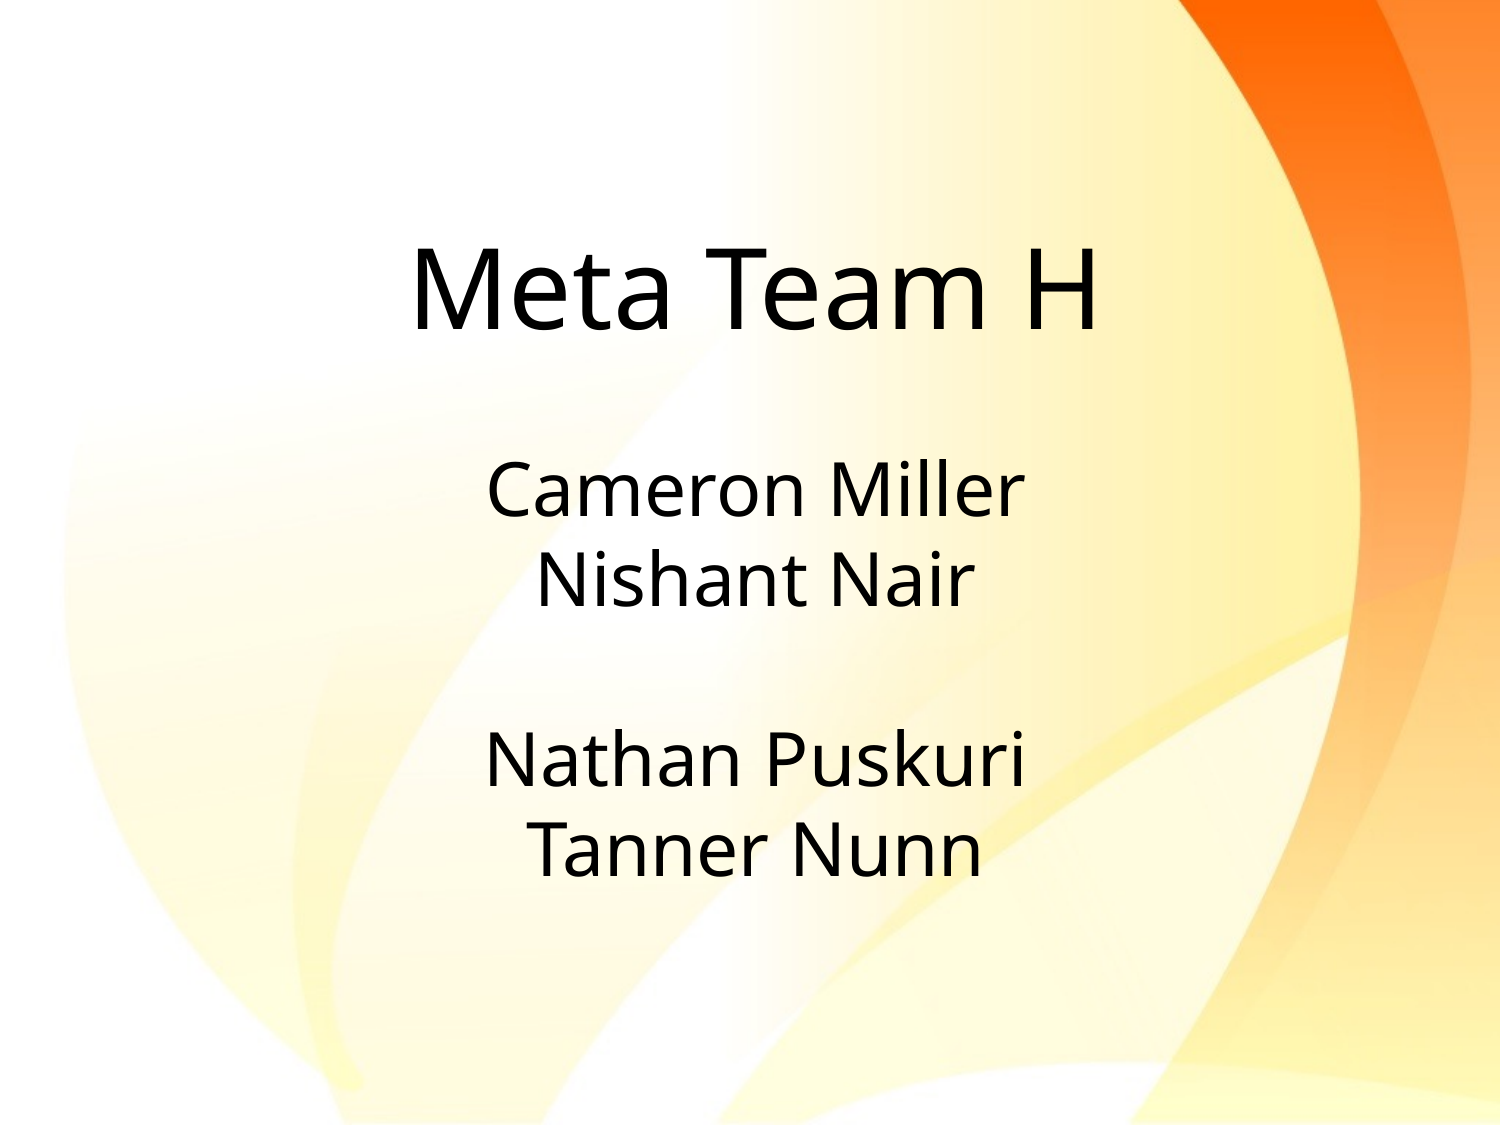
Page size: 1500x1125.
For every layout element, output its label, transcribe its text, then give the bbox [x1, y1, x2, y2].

picture [0, 0, 1500, 1125]
text_box Meta Team H Cameron Miller Nishant Nair Nathan Puskuri Tanner Nunn [108, 187, 1403, 351]
